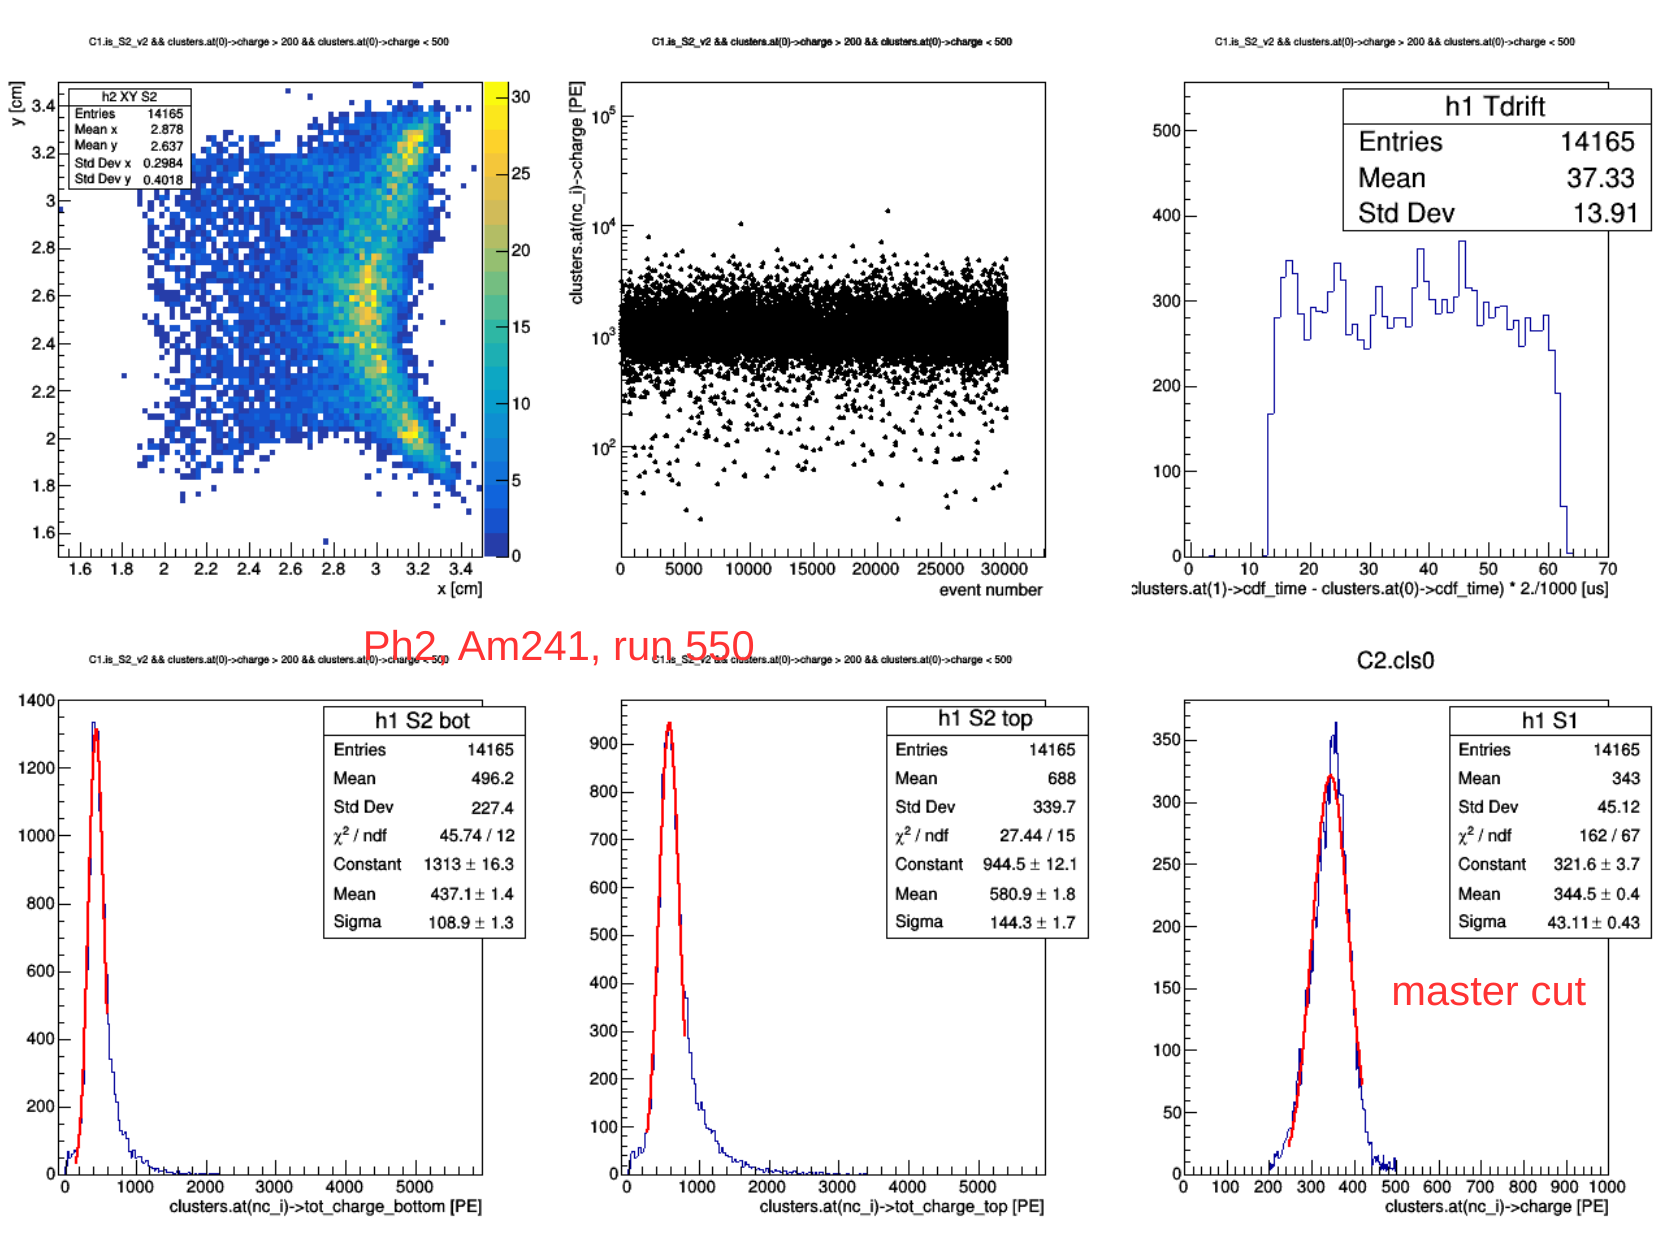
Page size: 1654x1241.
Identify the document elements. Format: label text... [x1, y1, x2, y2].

text_box Ph2, Am241, run 550 [218, 615, 901, 751]
text_box master cut [1148, 960, 1654, 1096]
picture [6, 26, 1654, 1221]
